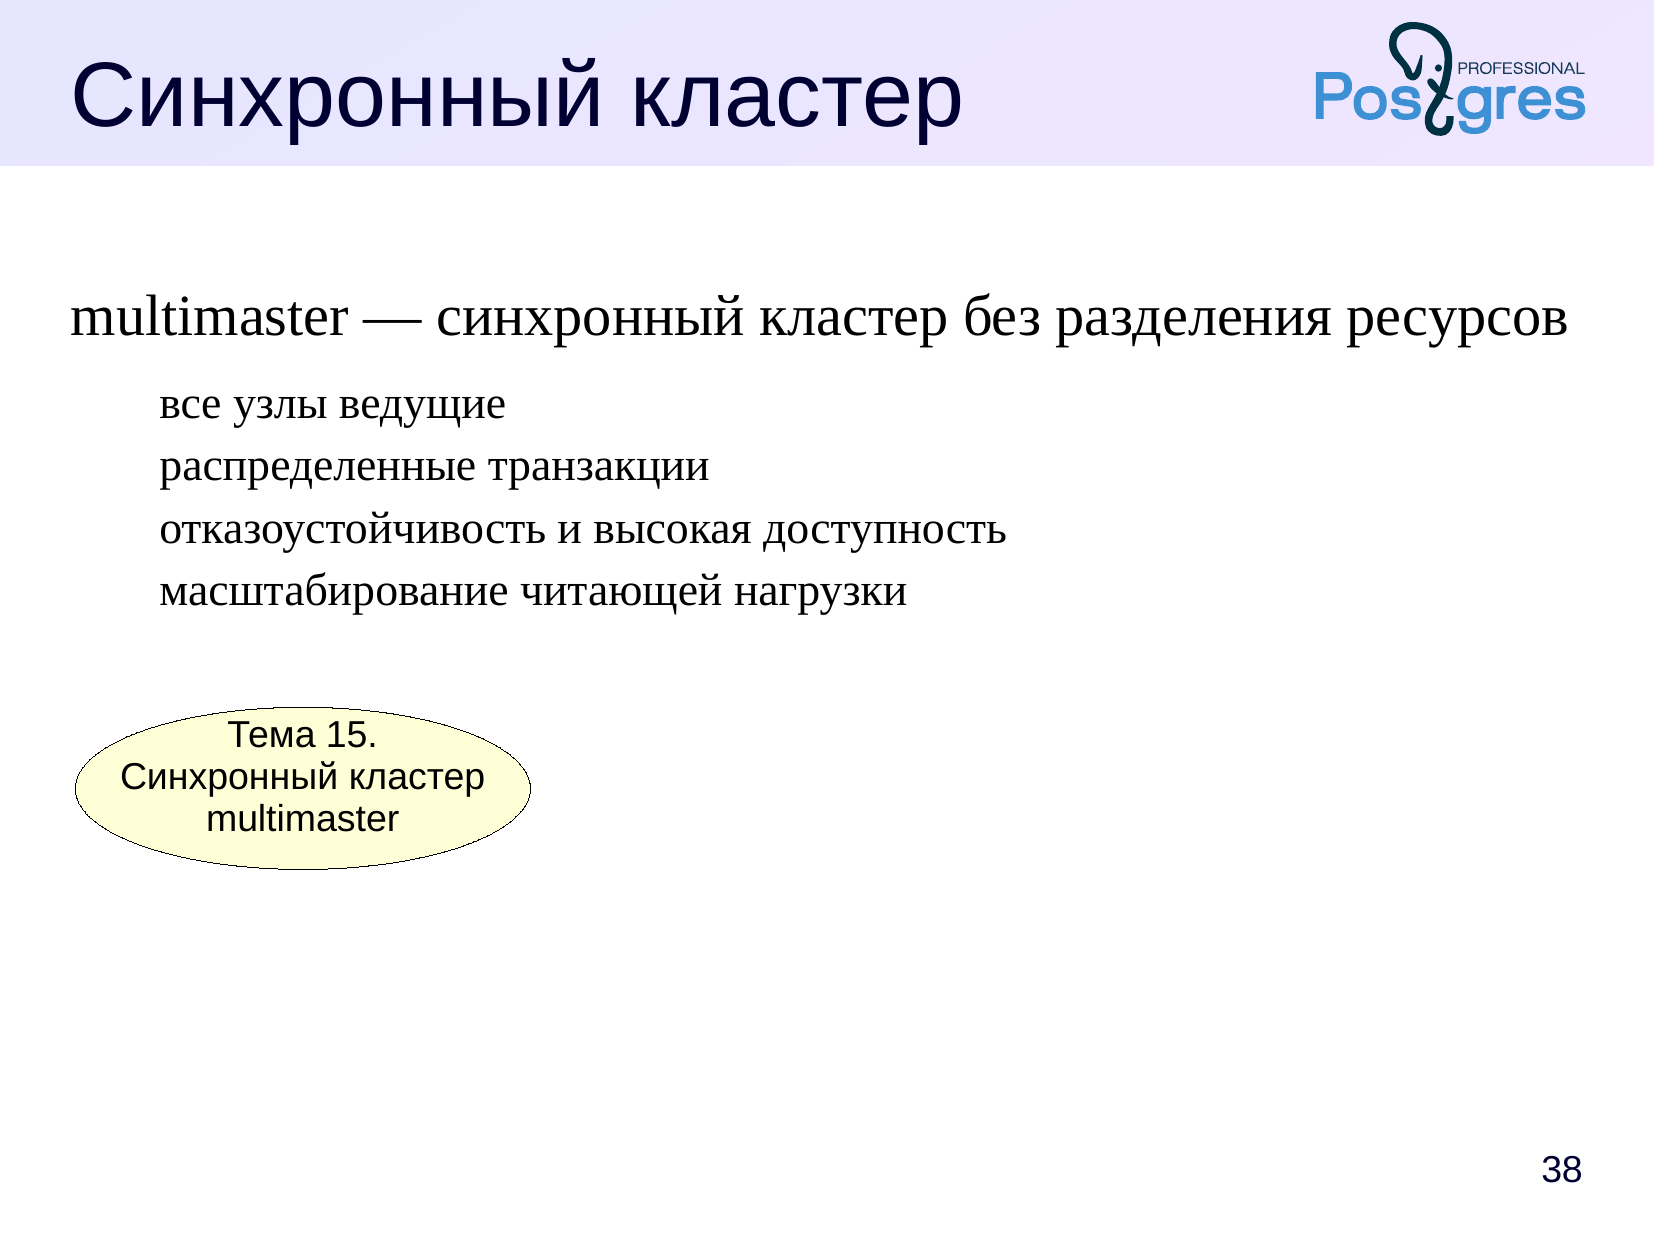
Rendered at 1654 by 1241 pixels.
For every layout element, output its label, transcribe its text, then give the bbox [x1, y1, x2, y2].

text_box Тема 15. Синхронный кластер multimaster [75, 707, 531, 870]
title Синхронный кластер [70, 43, 1306, 147]
list multimaster — синхронный кластер без разделения ресурсов все узлы ведущие распределенные транзакции отказоустойчивость и высокая доступность масштабирование читающей нагрузки [70, 283, 1583, 1134]
